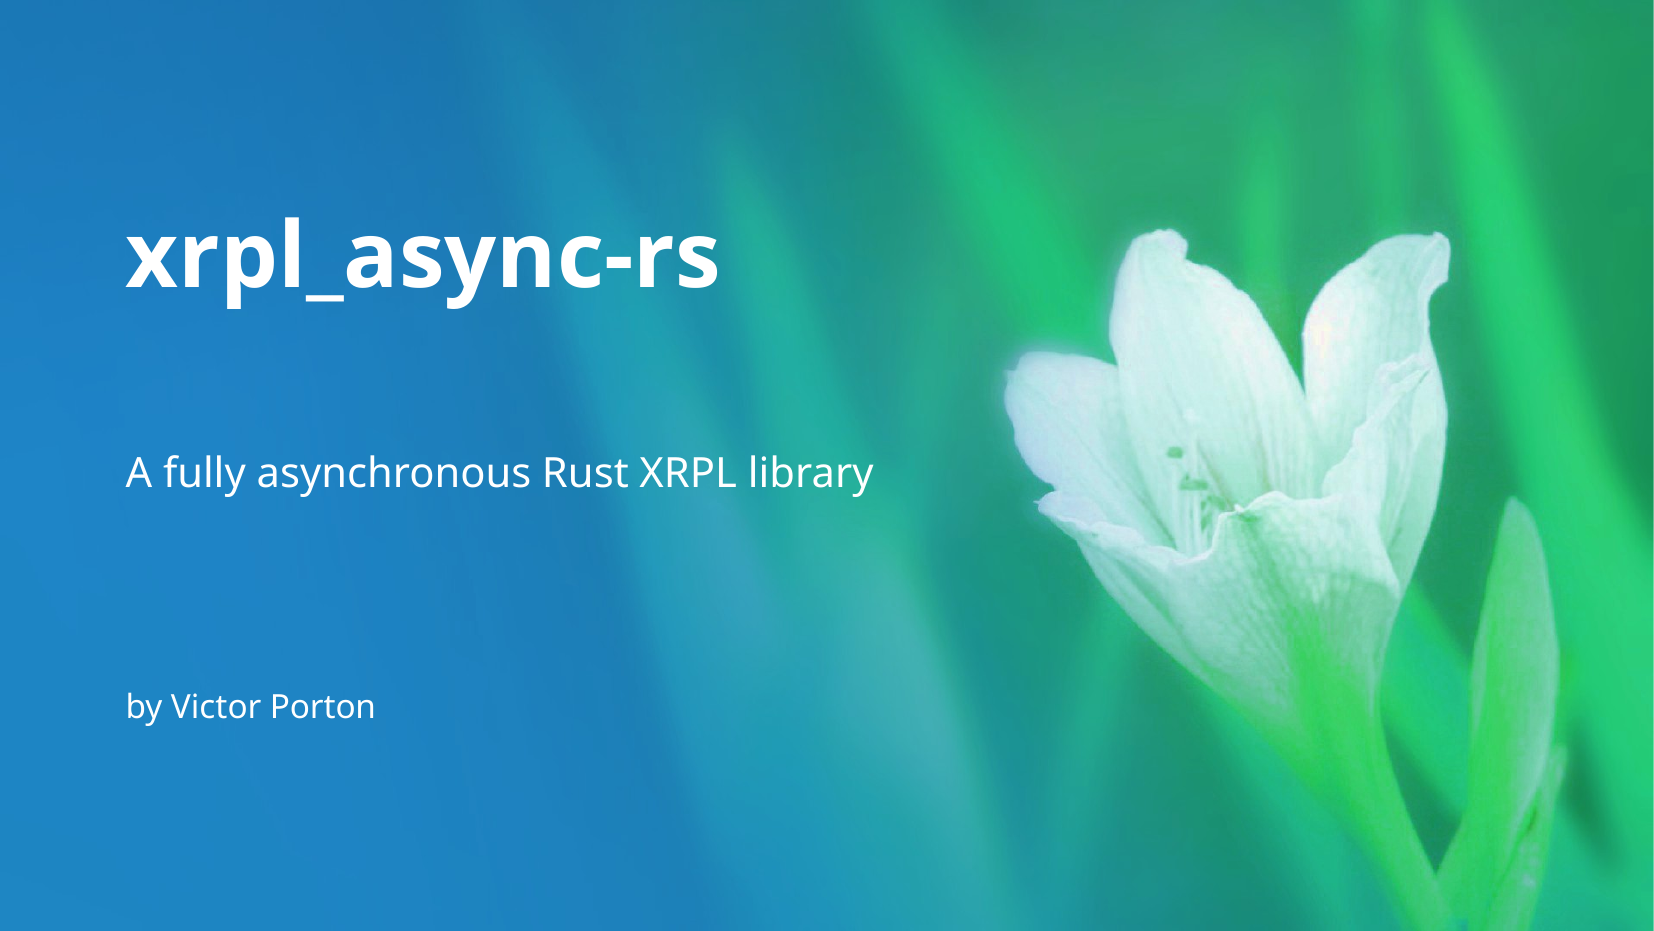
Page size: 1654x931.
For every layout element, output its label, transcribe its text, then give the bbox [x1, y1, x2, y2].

picture [0, 0, 1654, 931]
text_box xrpl_async-rs A fully asynchronous Rust XRPL library [110, 188, 1156, 504]
text_box by Victor Porton [110, 677, 591, 733]
